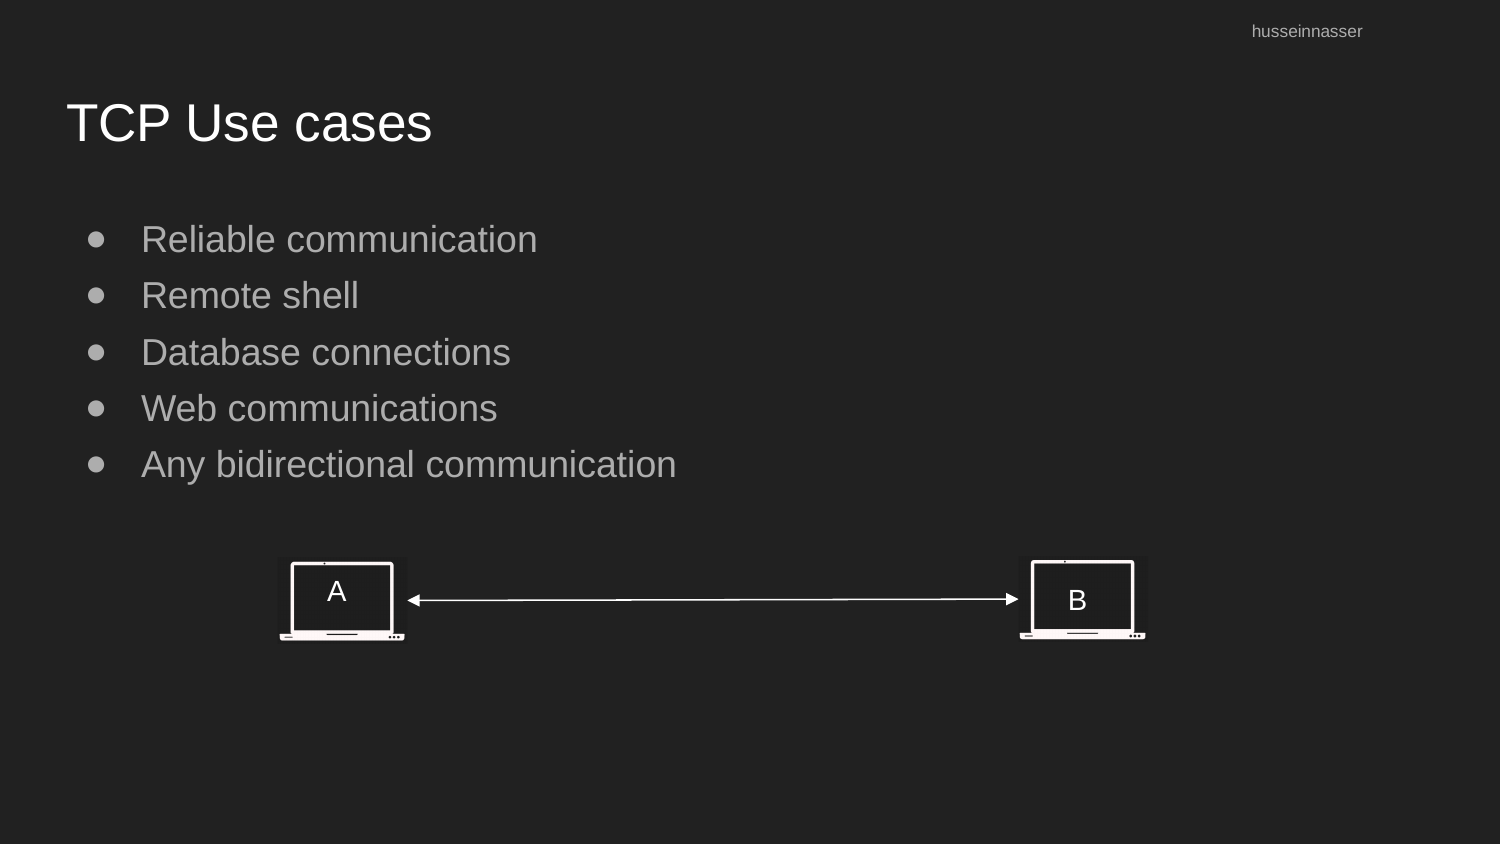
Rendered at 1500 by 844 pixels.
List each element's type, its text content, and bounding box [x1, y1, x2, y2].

text_box A [312, 557, 373, 623]
title TCP Use cases [51, 72, 1449, 167]
subtitle husseinnasser [1236, 11, 1492, 53]
picture [277, 557, 408, 644]
picture [1018, 556, 1149, 642]
text_box B [1052, 566, 1114, 632]
list Reliable communication Remote shell Database connections Web communications Any bidirectional communication [51, 189, 1449, 750]
